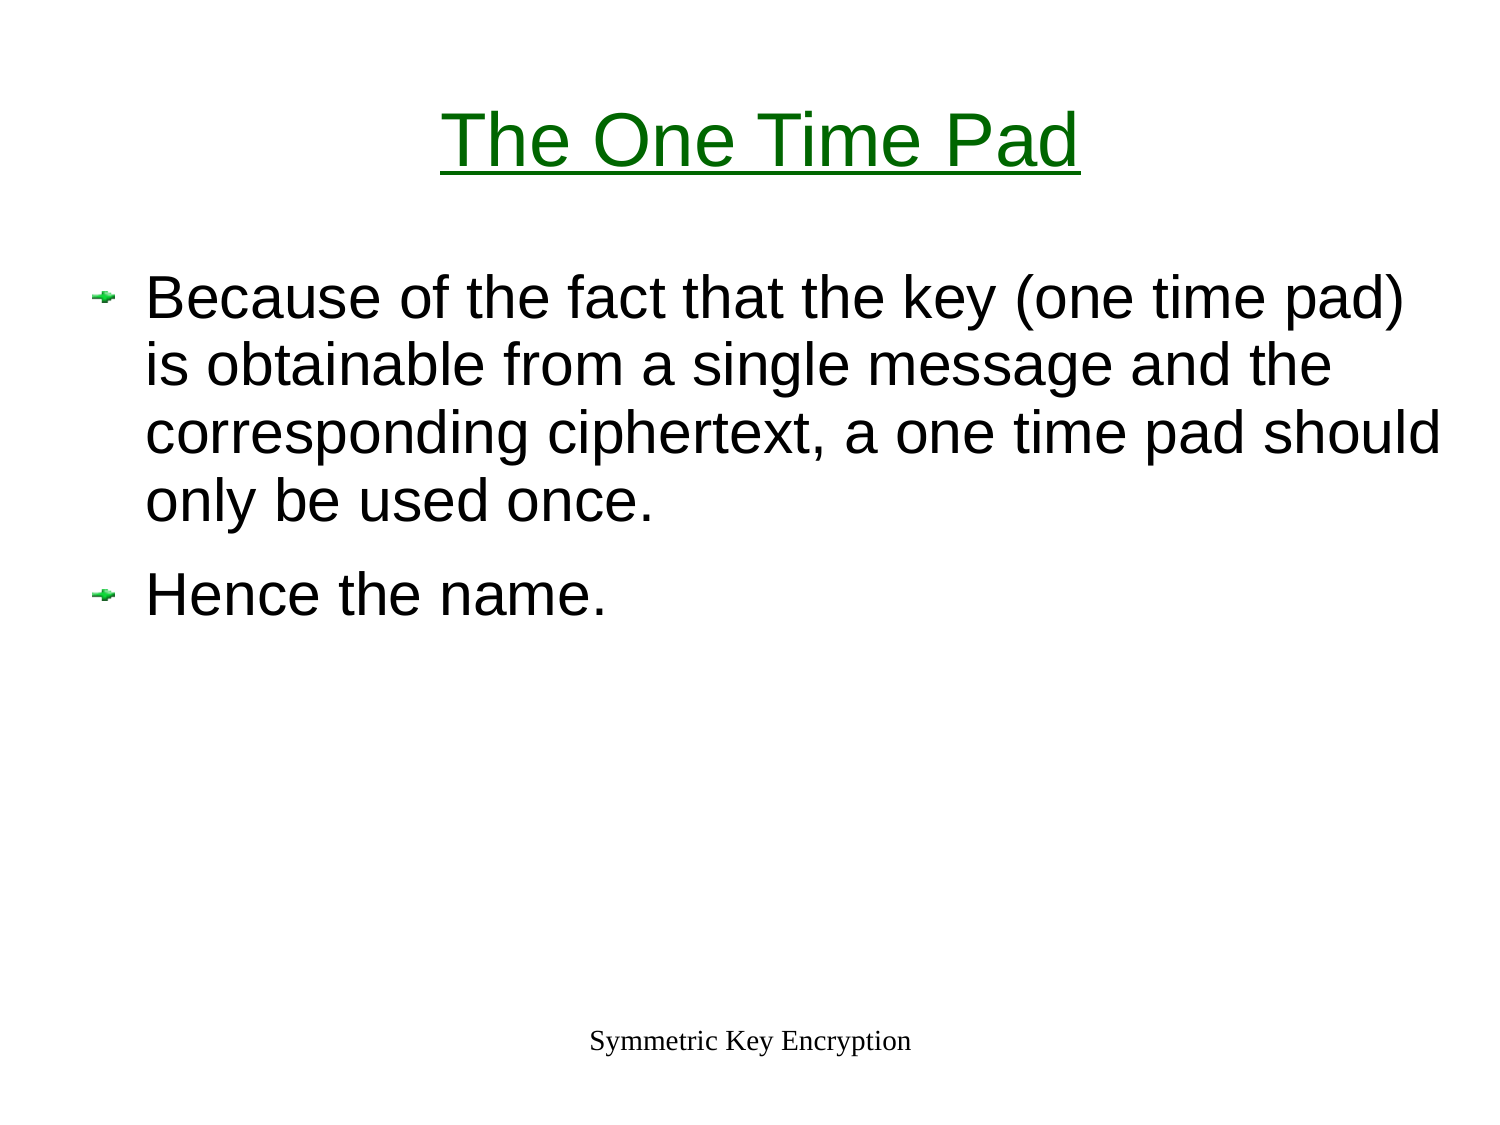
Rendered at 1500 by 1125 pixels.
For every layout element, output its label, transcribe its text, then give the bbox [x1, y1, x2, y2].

list Because of the fact that the key (one time pad) is obtainable from a single message and the corresponding ciphertext, a one time pad should only be used once. Hence the name. [75, 263, 1447, 997]
title The One Time Pad [75, 44, 1447, 236]
